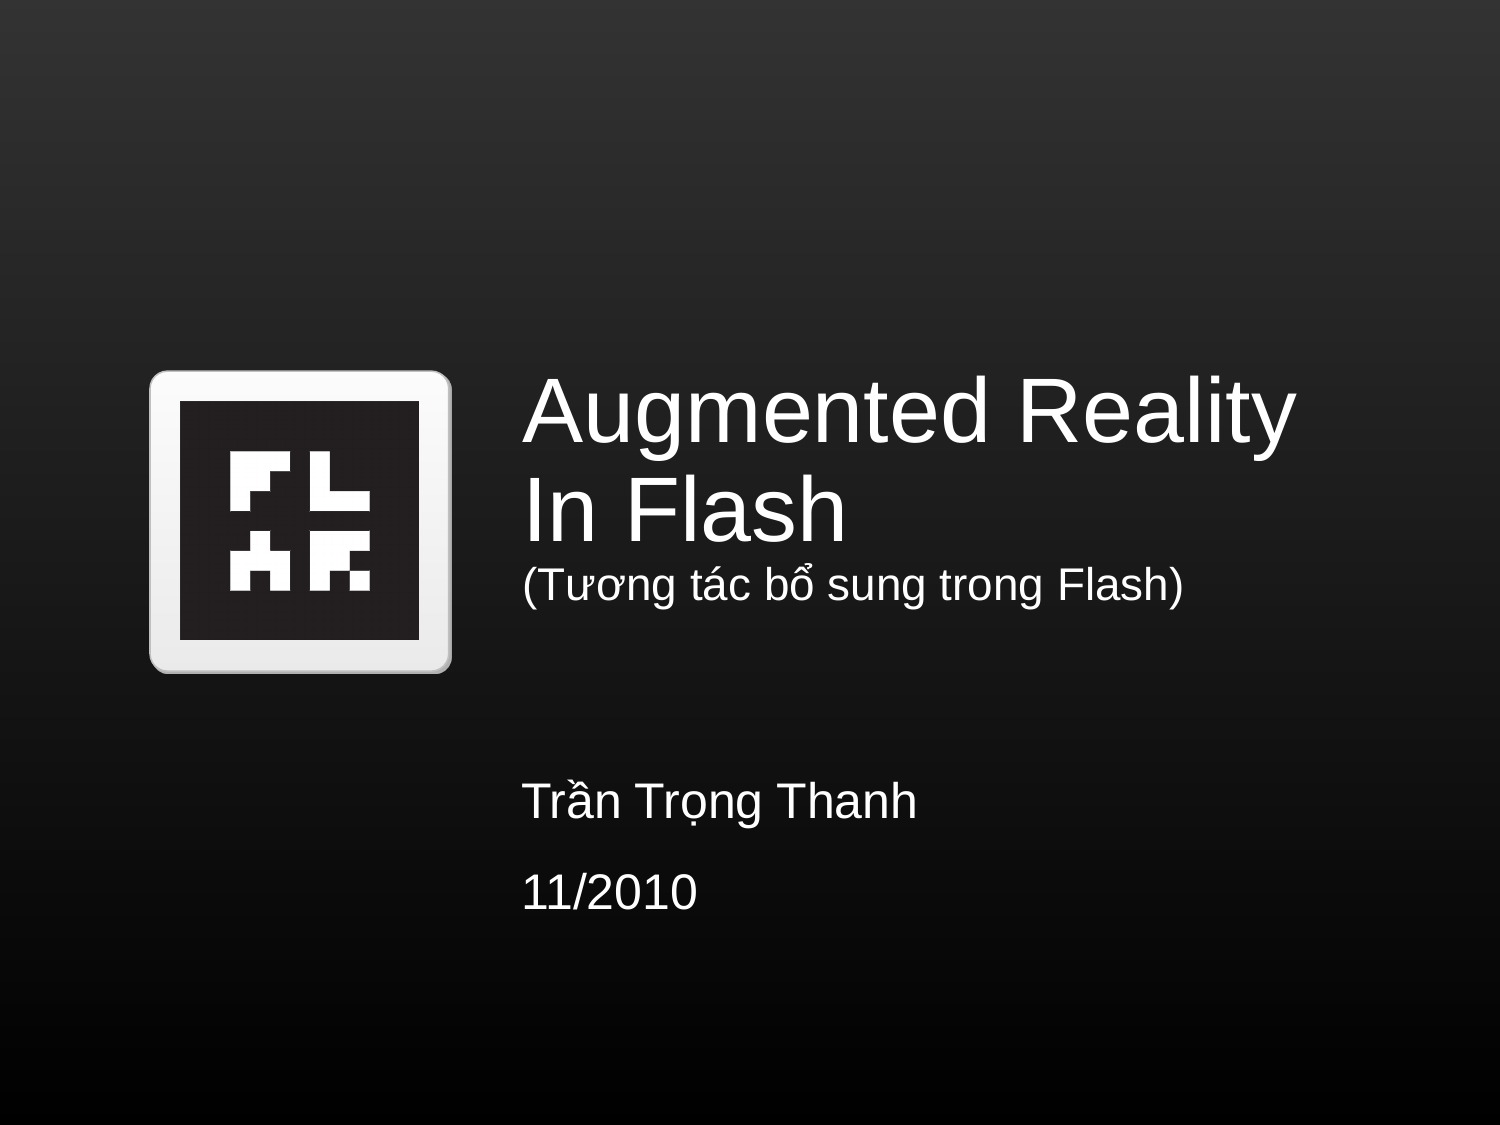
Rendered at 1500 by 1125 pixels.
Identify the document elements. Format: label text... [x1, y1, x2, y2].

picture [180, 401, 419, 640]
title Augmented Reality In Flash (Tương tác bổ sung trong Flash) [507, 363, 1439, 611]
text_box Insert Logo Here [150, 371, 449, 672]
subtitle Trần Trọng Thanh 11/2010 [506, 760, 1439, 1058]
